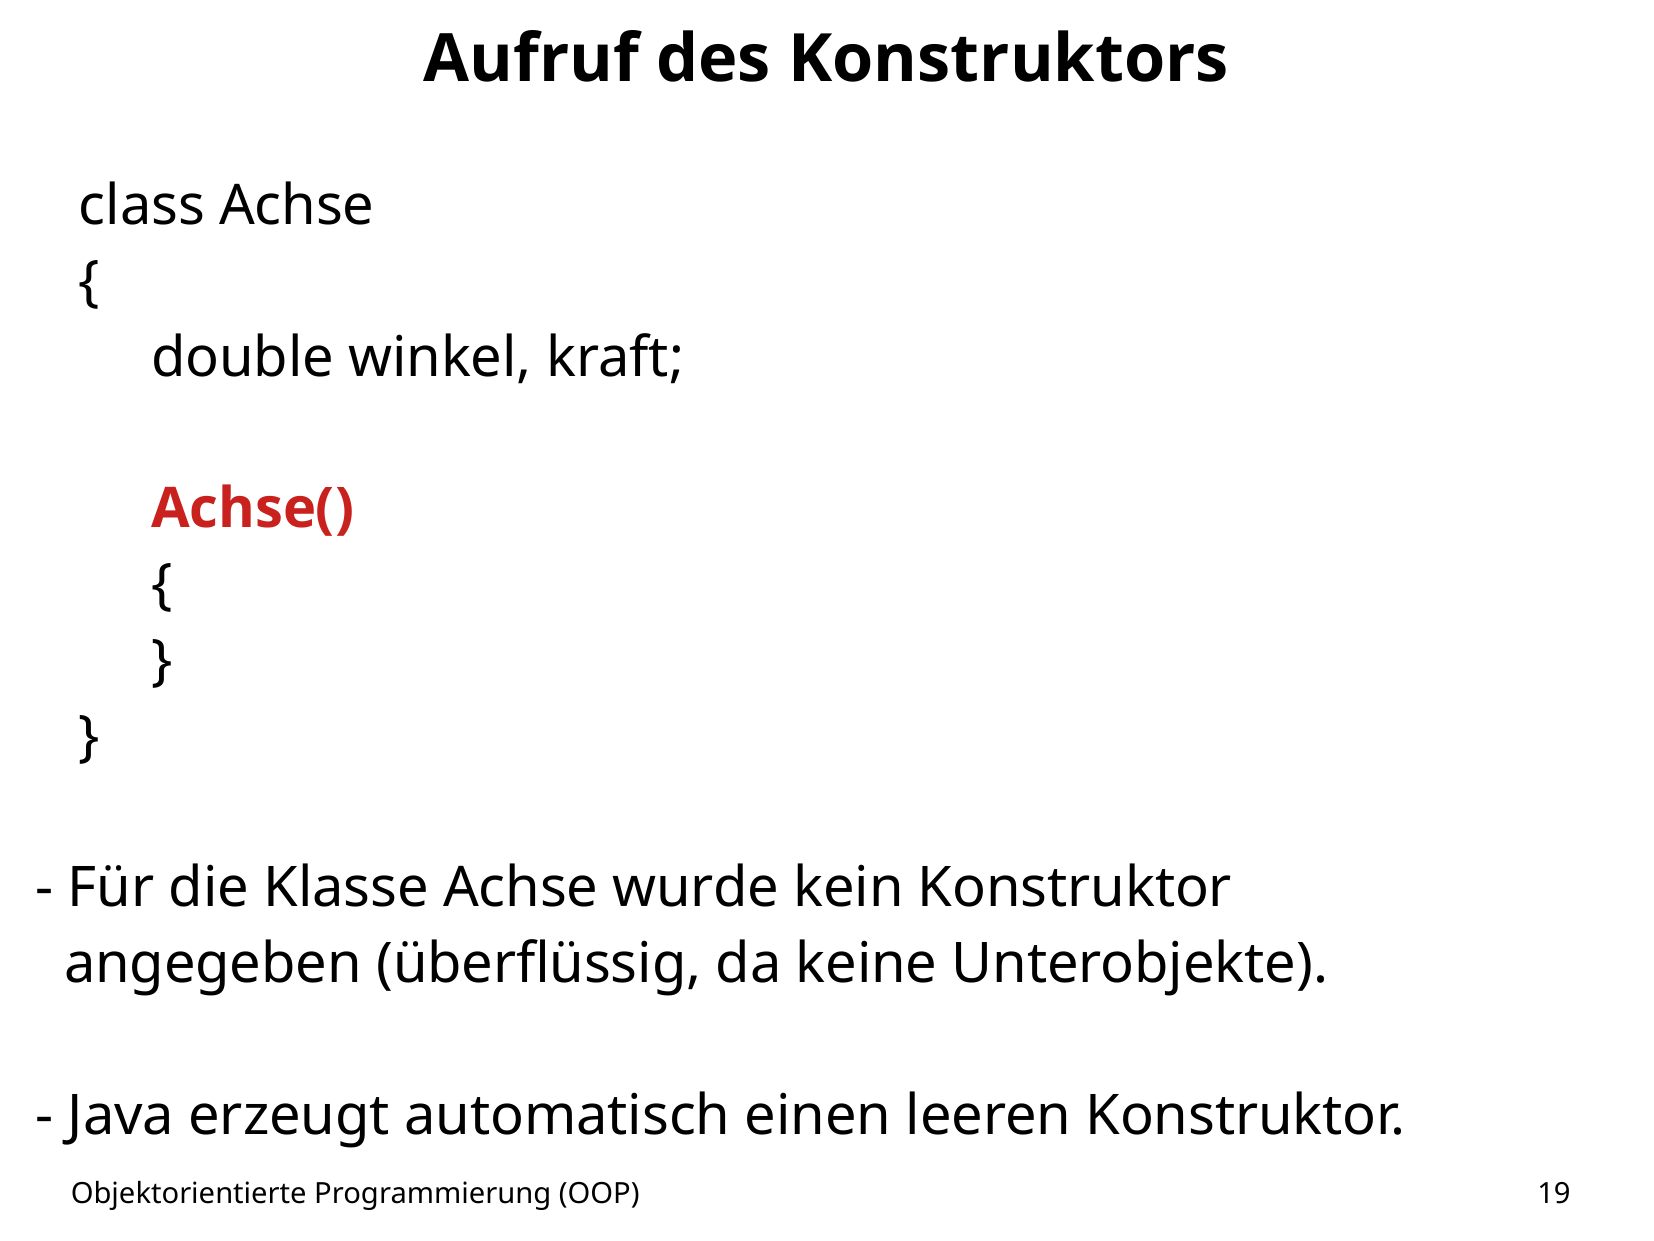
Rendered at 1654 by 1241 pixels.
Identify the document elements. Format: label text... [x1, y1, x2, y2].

list class Achse { double winkel, kraft; Achse() { } } - Für die Klasse Achse wurde kein Konstruktor angegeben (überflüssig, da keine Unterobjekte). - Java erzeugt automatisch einen leeren Konstruktor. [35, 165, 1619, 1158]
title Aufruf des Konstruktors [0, 5, 1654, 107]
